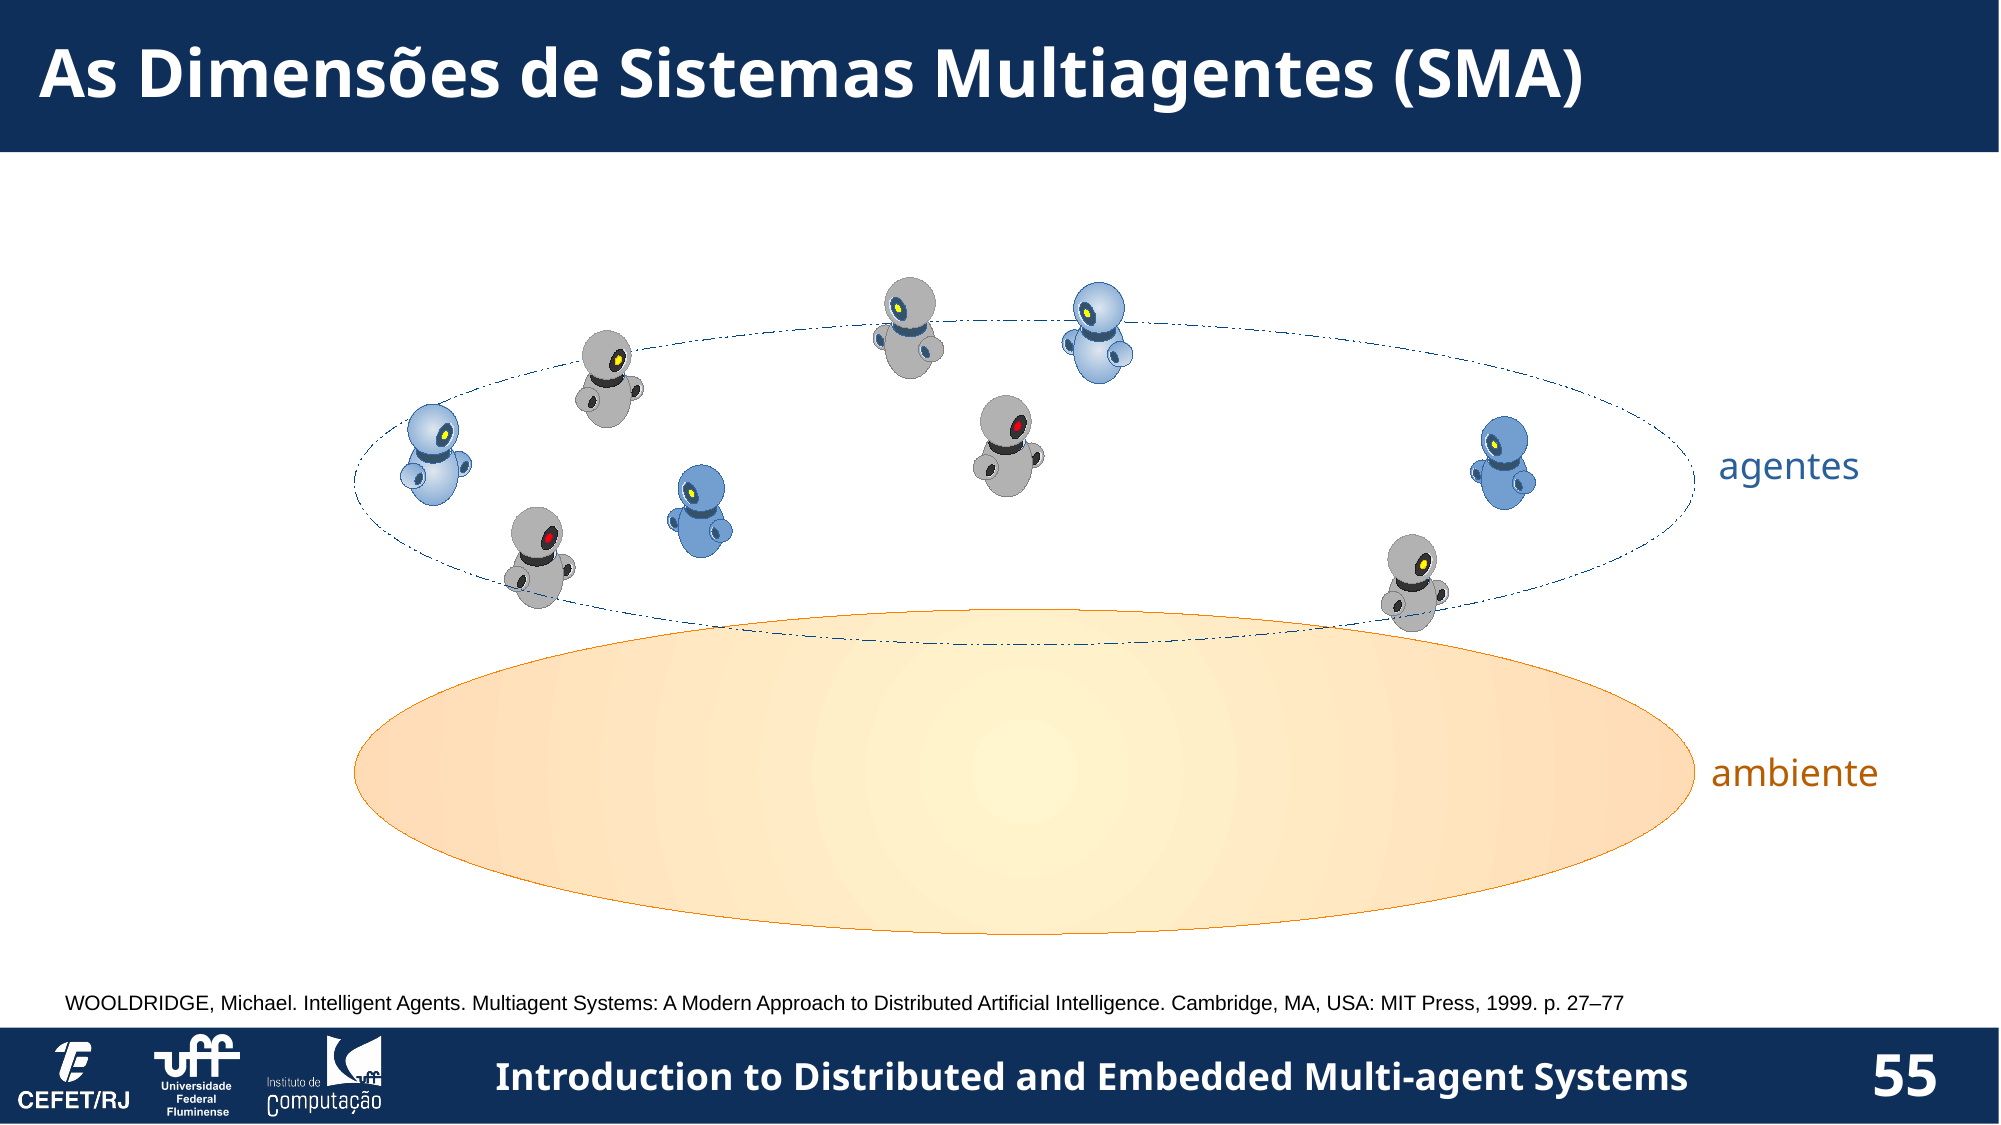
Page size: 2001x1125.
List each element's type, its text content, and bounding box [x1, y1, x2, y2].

text_box [400, 404, 472, 506]
text_box ambiente [1618, 741, 1973, 802]
text_box [575, 330, 644, 428]
text_box As Dimensões de Sistemas Multiagentes (SMA) [25, 23, 1999, 119]
text_box [667, 464, 733, 558]
text_box [873, 277, 944, 379]
text_box [504, 507, 576, 609]
text_box [354, 609, 1684, 935]
picture [265, 1033, 383, 1117]
picture [18, 1021, 129, 1125]
text_box [1470, 416, 1536, 510]
text_box [1061, 282, 1133, 384]
text_box [1381, 534, 1449, 632]
text_box WOOLDRIDGE, Michael. Intelligent Agents. Multiagent Systems: A Modern Approach to Distributed Artificial Intelligence. Cambridge, MA, USA: MIT Press, 1999. p. 27–77 [50, 982, 1969, 1023]
text_box agentes [1612, 434, 1967, 495]
picture [153, 1033, 241, 1121]
text_box [973, 395, 1045, 497]
